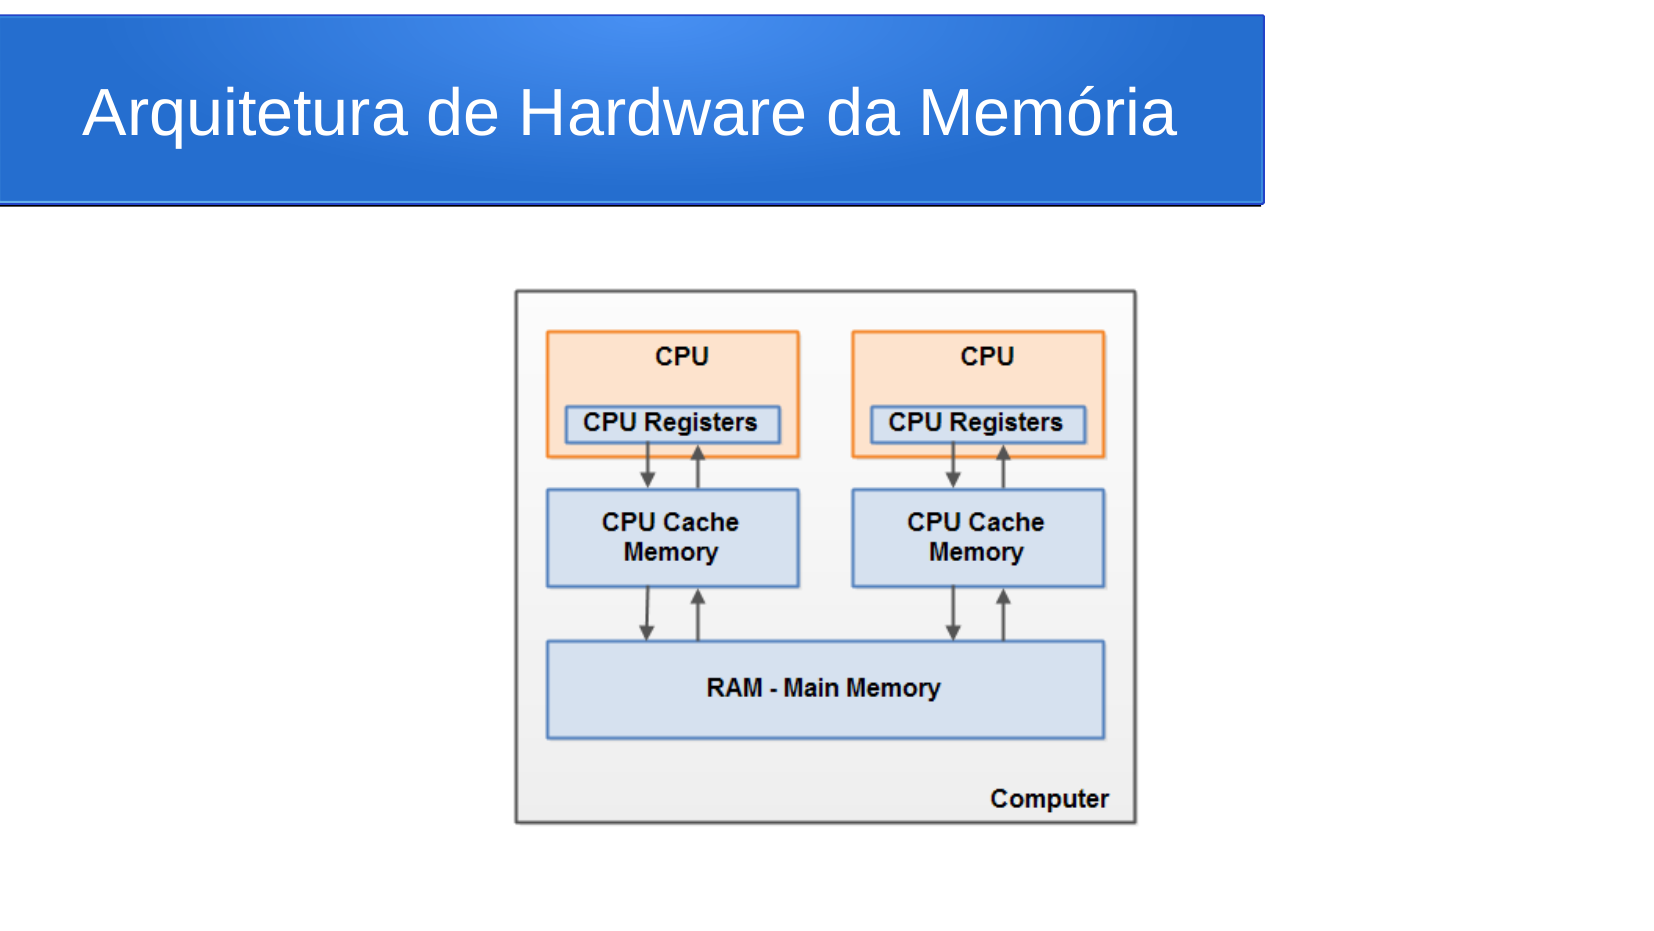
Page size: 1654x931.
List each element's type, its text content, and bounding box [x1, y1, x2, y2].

title Arquitetura de Hardware da Memória [82, 35, 1235, 189]
picture [475, 250, 1183, 872]
